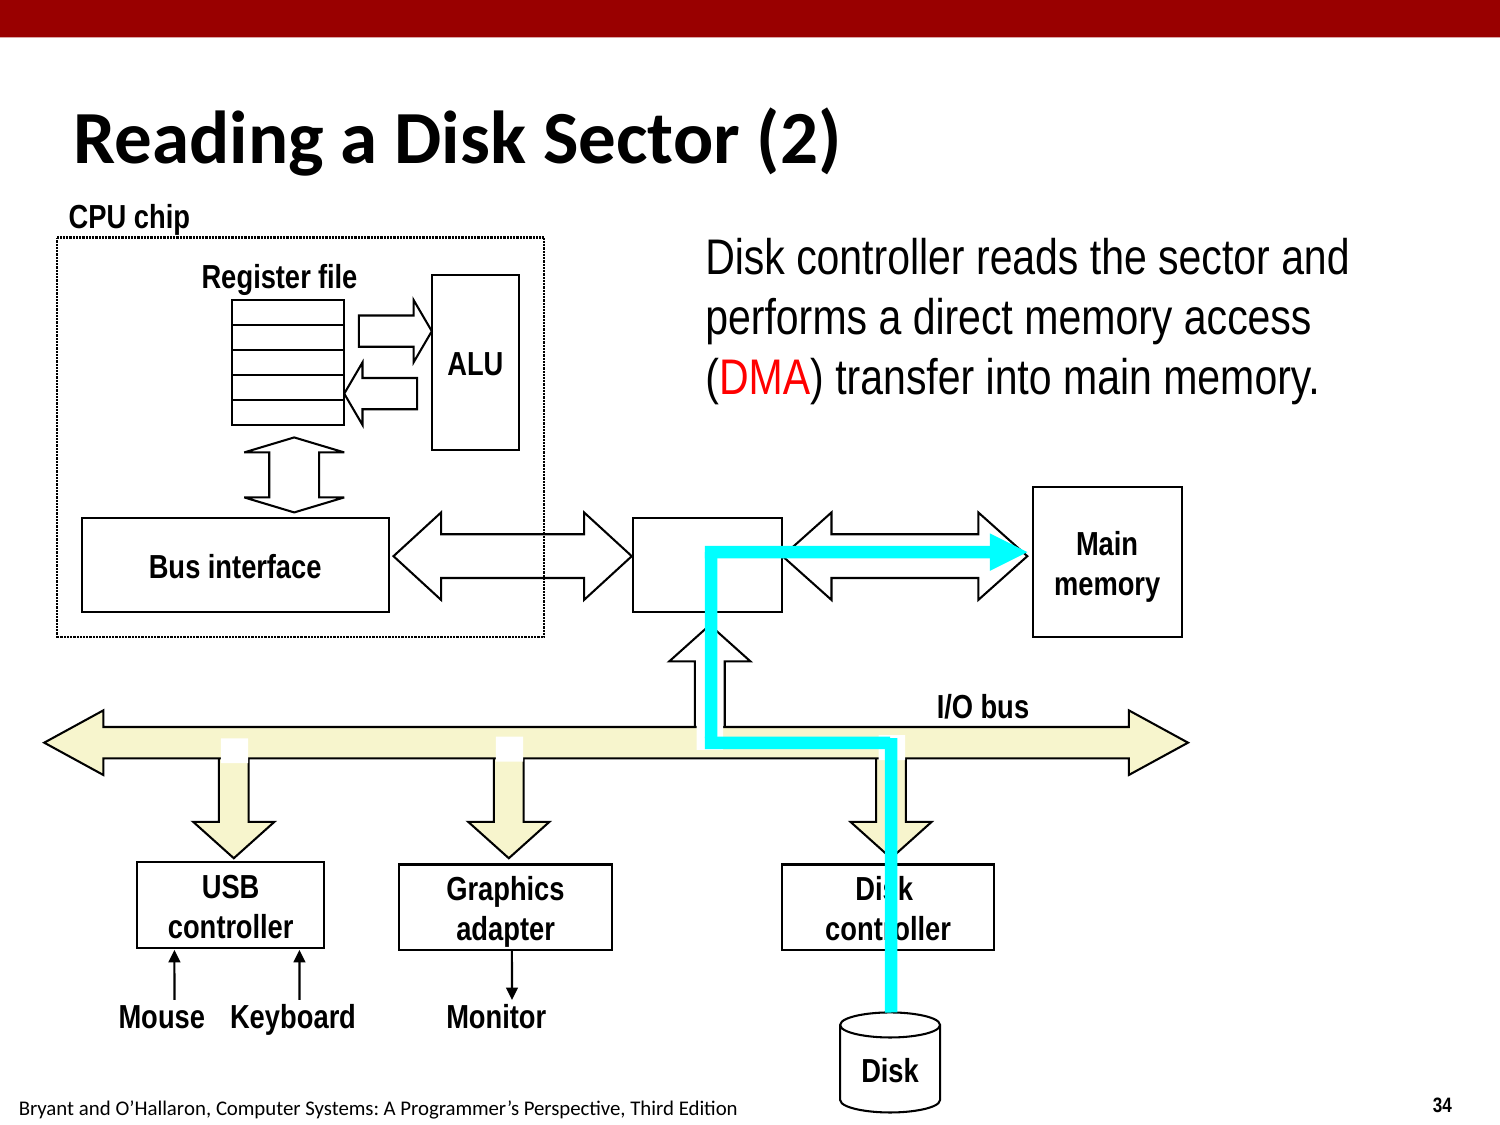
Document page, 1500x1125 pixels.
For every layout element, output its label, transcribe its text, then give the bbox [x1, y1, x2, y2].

text_box [44, 710, 884, 859]
text_box USB controller [137, 862, 325, 948]
text_box Disk controller reads the sector and performs a direct memory access (DMA) transfer into main memory. [690, 217, 1412, 412]
text_box [718, 710, 1189, 853]
text_box Register file [186, 247, 373, 303]
text_box I/O bus [922, 677, 1045, 733]
text_box ALU [431, 275, 520, 450]
title Reading a Disk Sector (2) [58, 71, 1304, 197]
text_box CPU chip [54, 187, 206, 243]
text_box Monitor [431, 987, 561, 1043]
text_box Graphics adapter [399, 864, 612, 950]
text_box Disk controller [781, 864, 884, 950]
text_box Disk controller [898, 864, 995, 950]
text_box Bus interface [81, 517, 389, 613]
text_box Disk [840, 1026, 941, 1113]
text_box Main memory [1032, 487, 1182, 638]
text_box Mouse [103, 987, 215, 1043]
text_box Keyboard [215, 987, 371, 1043]
